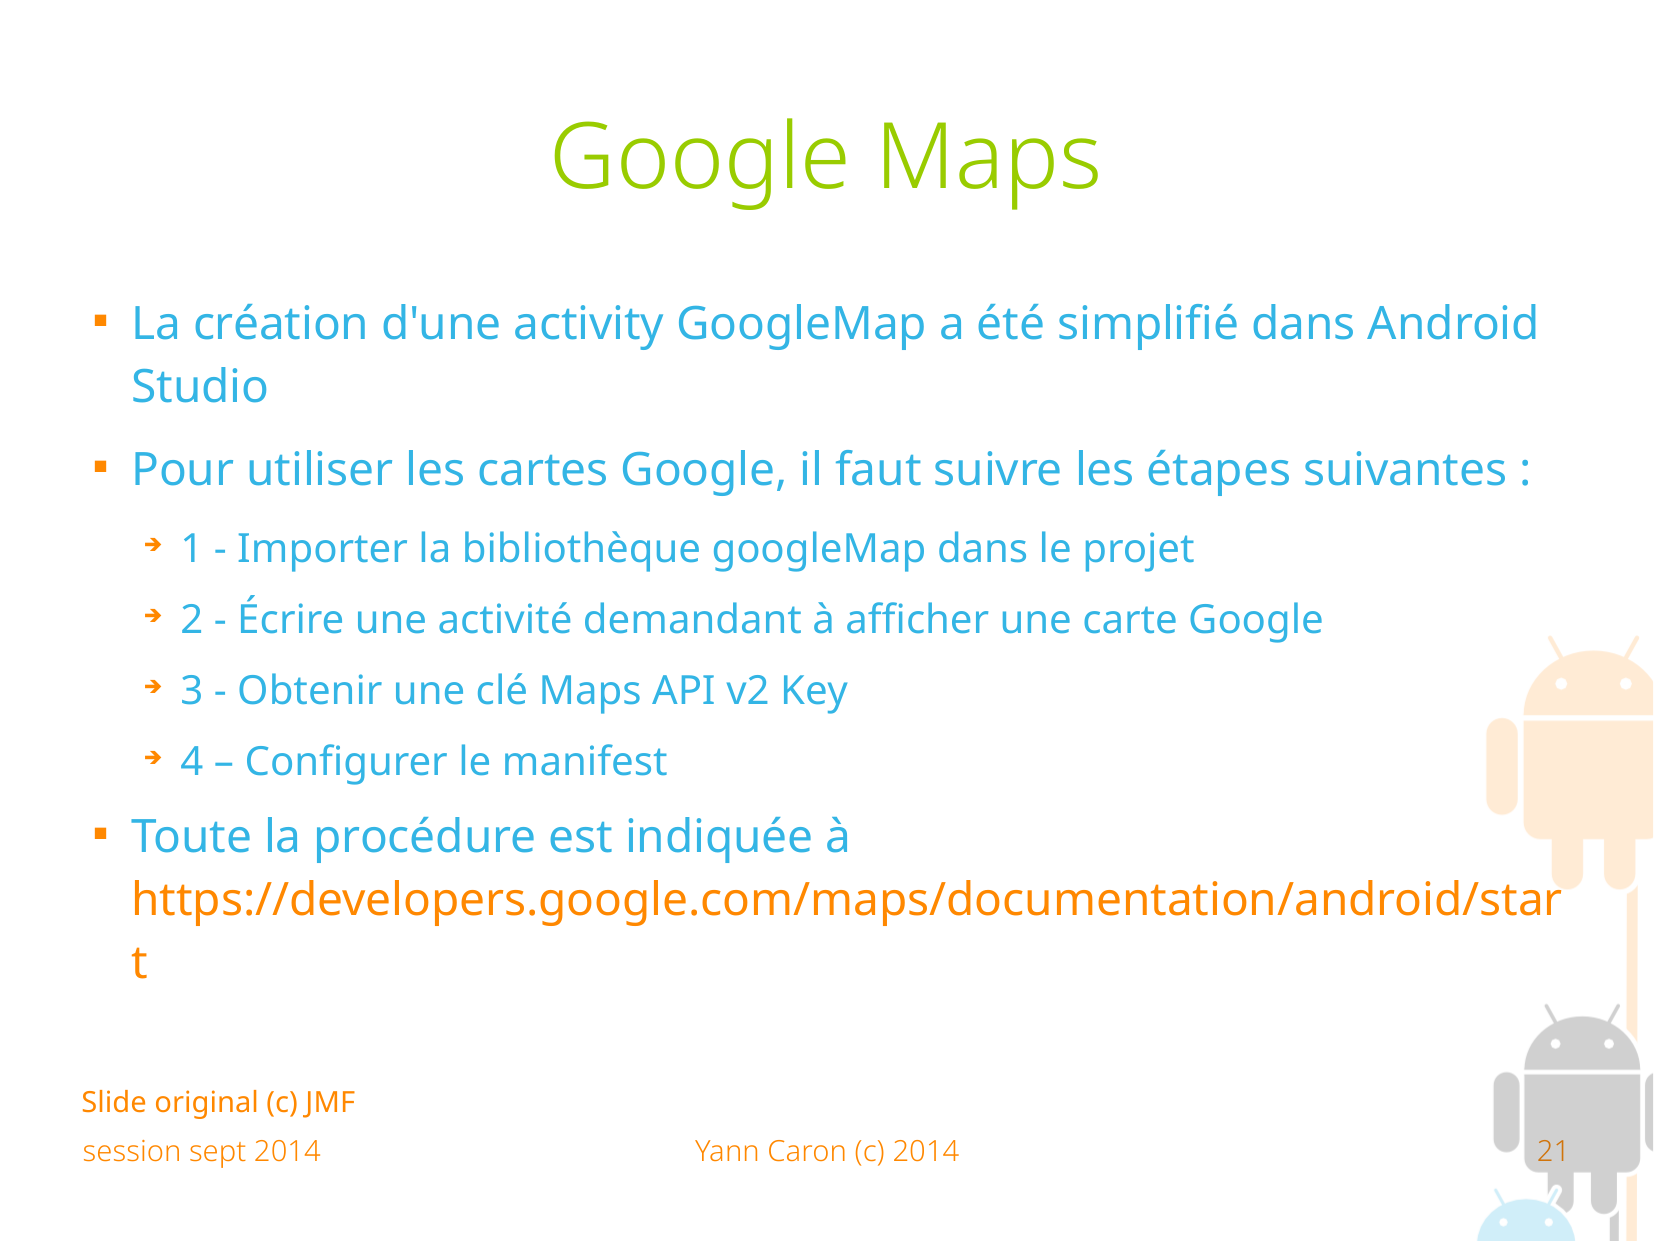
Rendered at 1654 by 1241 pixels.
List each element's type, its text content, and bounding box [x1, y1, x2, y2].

picture [240, 423, 1654, 1241]
title Google Maps [82, 49, 1571, 257]
list La création d'une activity GoogleMap a été simplifié dans Android Studio Pour utiliser les cartes Google, il faut suivre les étapes suivantes : 1 - Importer la bibliothèque googleMap dans le projet 2 - Écrire une activité demandant à afficher une carte Google 3 - Obtenir une clé Maps API v2 Key 4 – Configurer le manifest Toute la procédure est indiquée à https://developers.google.com/maps/documentation/android/start [82, 290, 1571, 1010]
text_box Slide original (c) JMF [66, 1073, 379, 1123]
